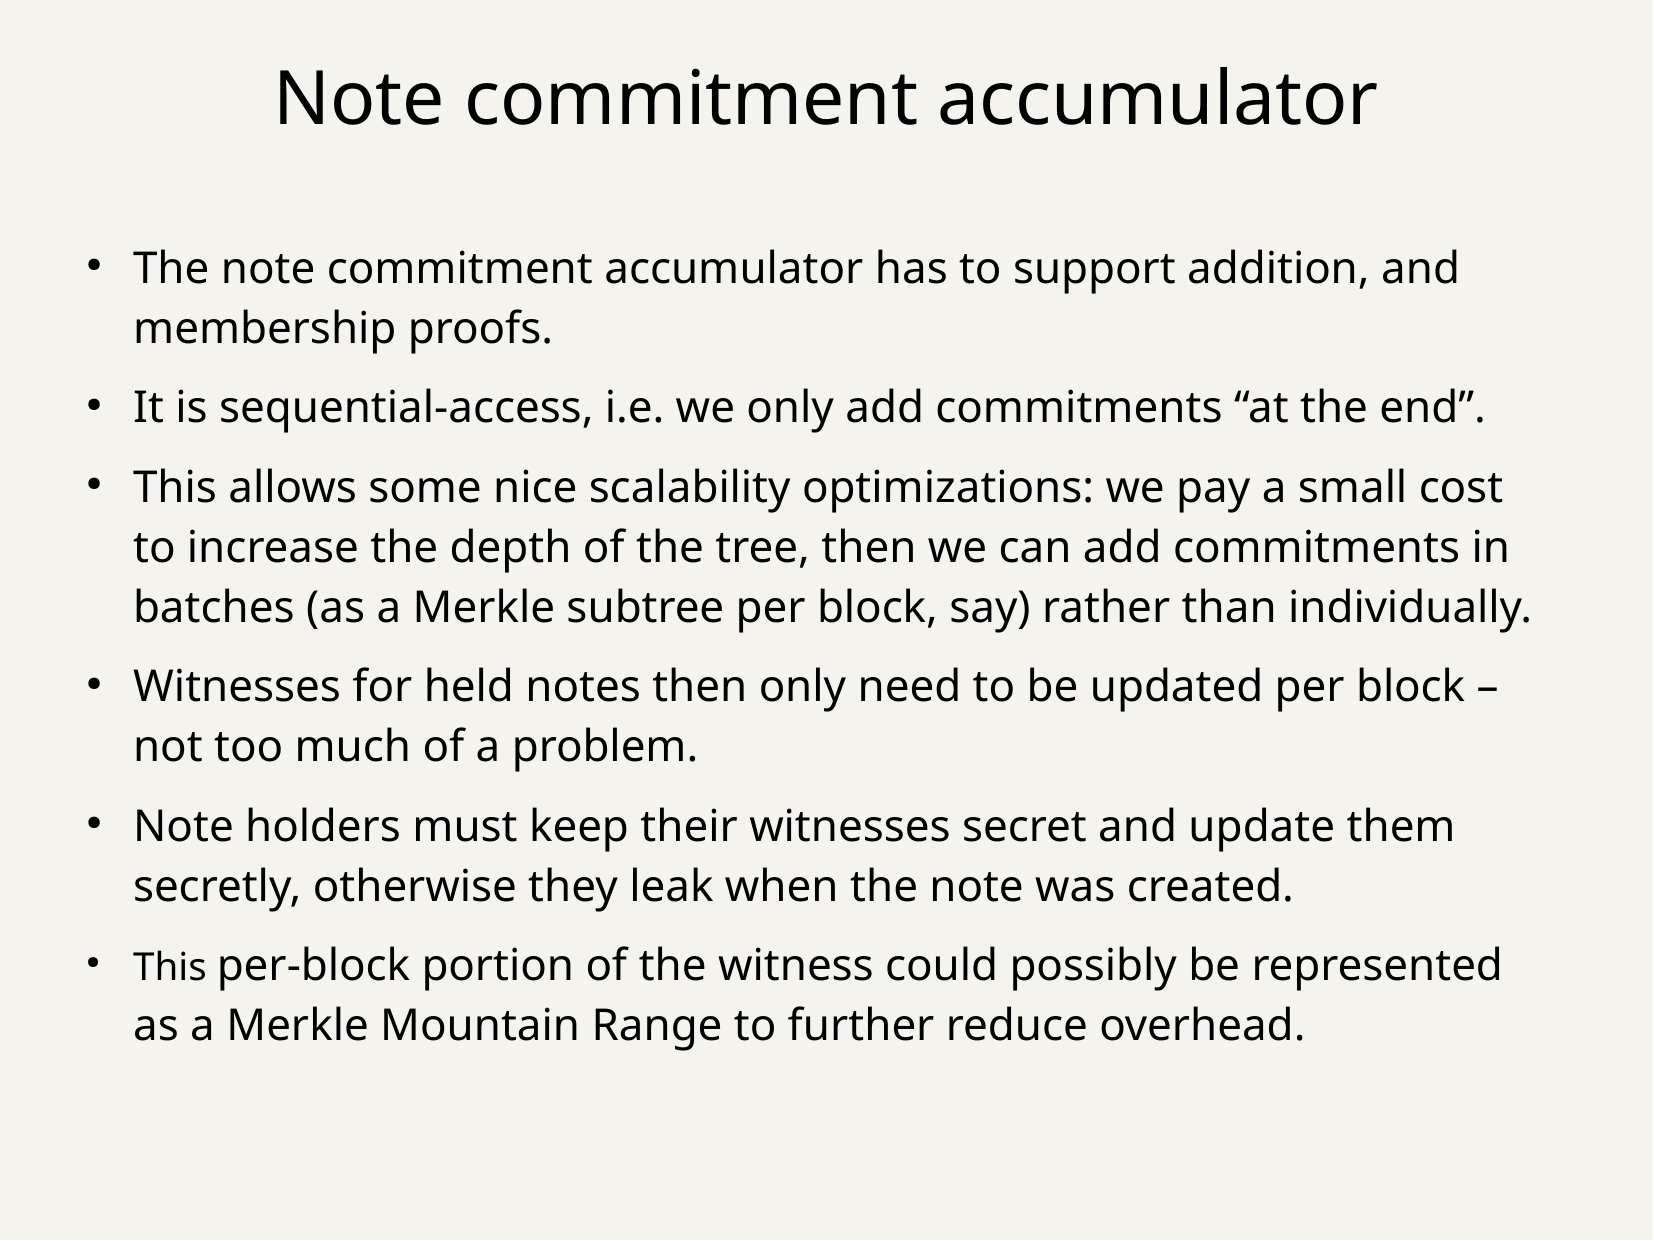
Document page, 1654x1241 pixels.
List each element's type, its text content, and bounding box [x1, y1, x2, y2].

title Note commitment accumulator [82, 25, 1571, 166]
list The note commitment accumulator has to support addition, and membership proofs. It is sequential-access, i.e. we only add commitments “at the end”. This allows some nice scalability optimizations: we pay a small cost to increase the depth of the tree, then we can add commitments in batches (as a Merkle subtree per block, say) rather than individually. Witnesses for held notes then only need to be updated per block – not too much of a problem. Note holders must keep their witnesses secret and update them secretly, otherwise they leak when the note was created. This per-block portion of the witness could possibly be represented as a Merkle Mountain Range to further reduce overhead. [70, 236, 1548, 1146]
